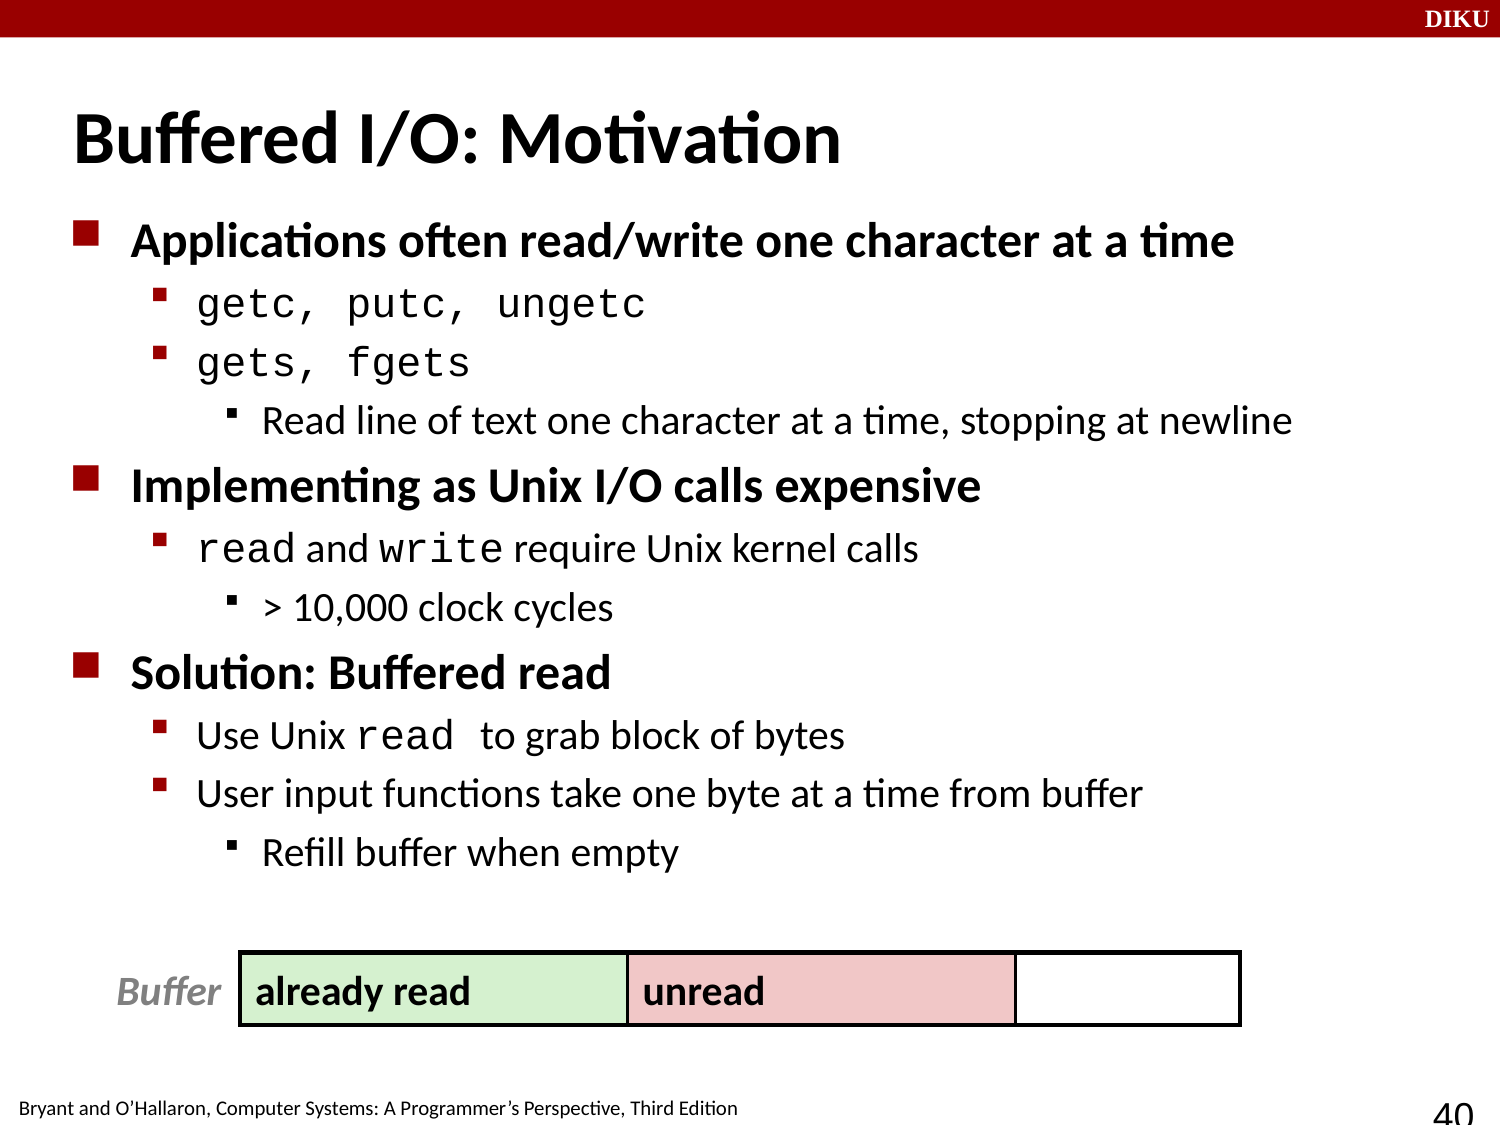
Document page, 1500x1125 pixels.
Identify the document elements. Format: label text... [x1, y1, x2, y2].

text_box Applications often read/write one character at a time getc, putc, ungetc gets, fgets Read line of text one character at a time, stopping at newline Implementing as Unix I/O calls expensive read and write require Unix kernel calls > 10,000 clock cycles Solution: Buffered read Use Unix read to grab block of bytes User input functions take one byte at a time from buffer Refill buffer when empty [59, 200, 1423, 913]
text_box Buffered I/O: Motivation [58, 71, 1304, 197]
text_box Buffer [101, 956, 237, 1022]
text_box unread [628, 955, 1016, 1023]
text_box already read [242, 955, 628, 1023]
